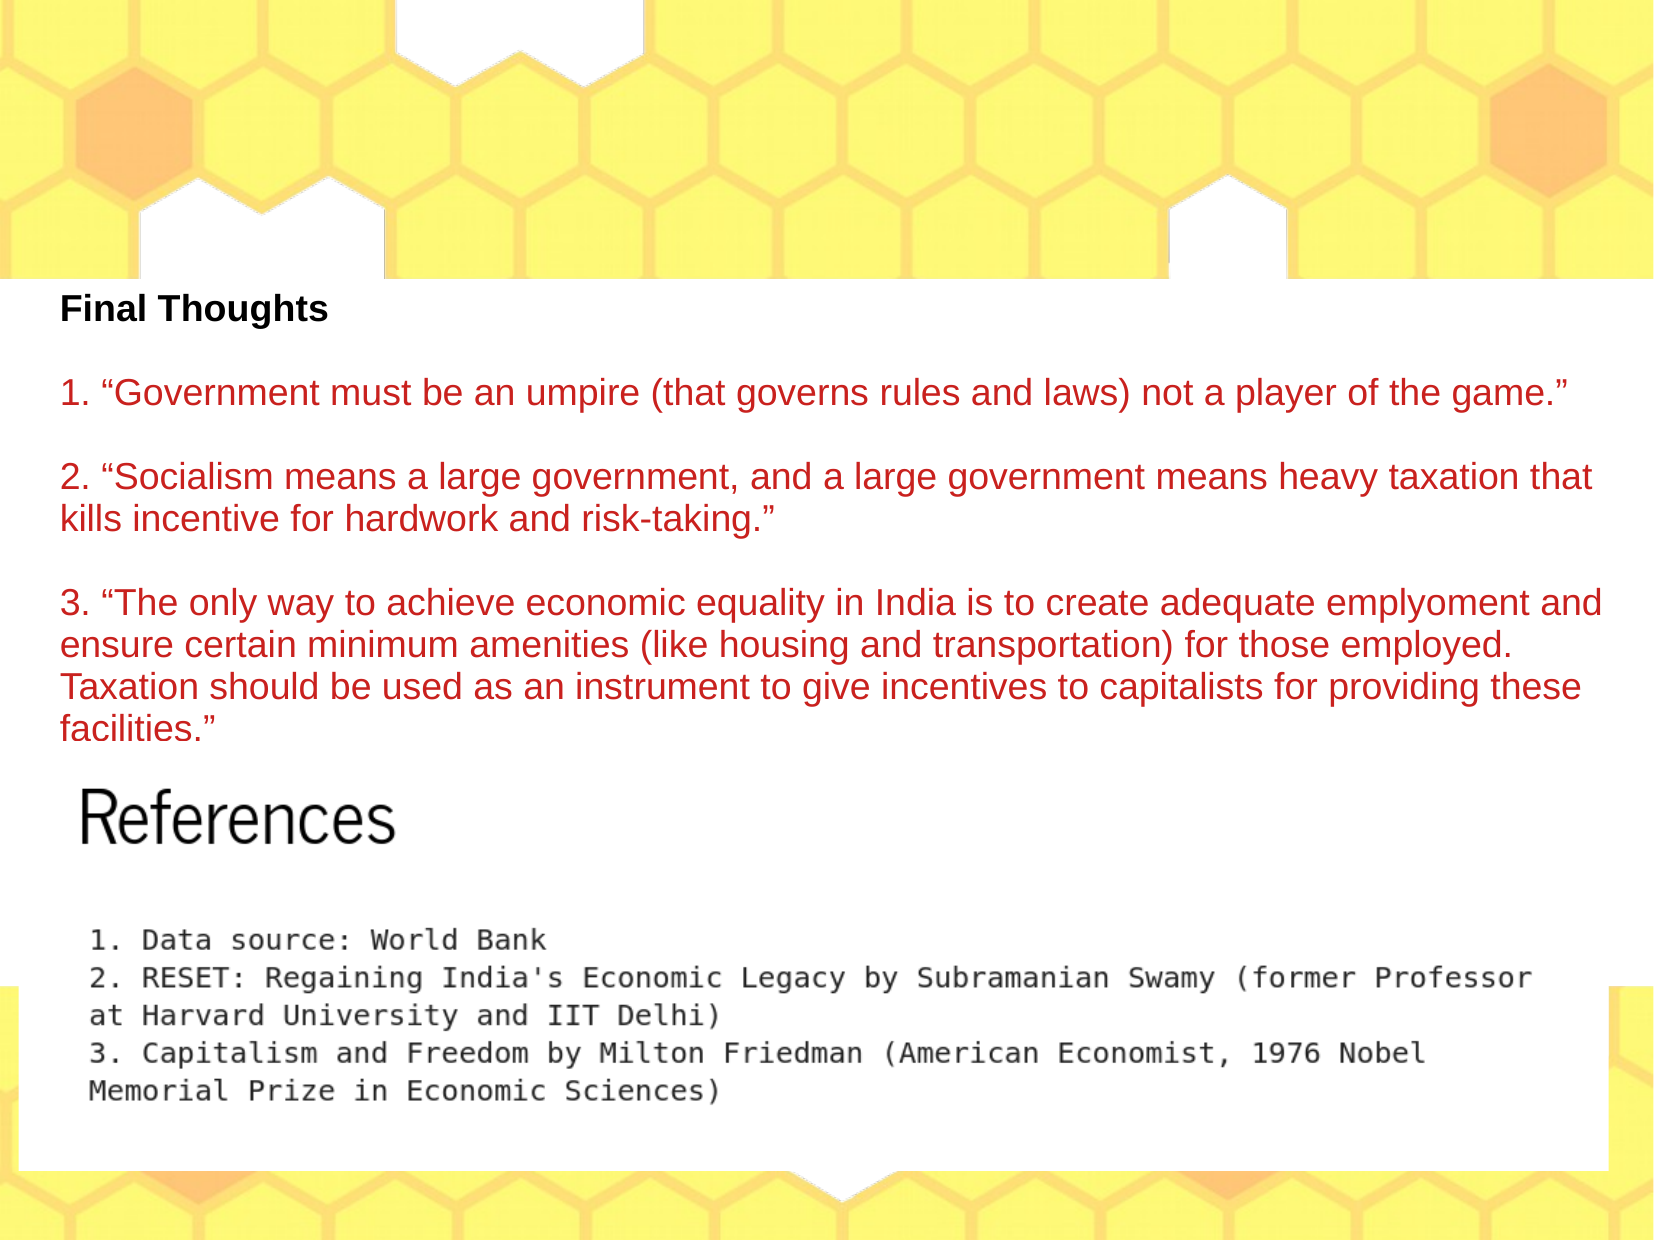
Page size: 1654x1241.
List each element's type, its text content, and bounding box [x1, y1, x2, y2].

picture [0, 0, 1654, 279]
picture [0, 741, 1654, 1240]
text_box Final Thoughts 1. “Government must be an umpire (that governs rules and laws) not a player of the game.” 2. “Socialism means a large government, and a large government means heavy taxation that kills incentive for hardwork and risk-taking.” 3. “The only way to achieve economic equality in India is to create adequate emplyoment and ensure certain minimum amenities (like housing and transportation) for those employed. Taxation should be used as an instrument to give incentives to capitalists for providing these facilities.” [45, 280, 1636, 757]
